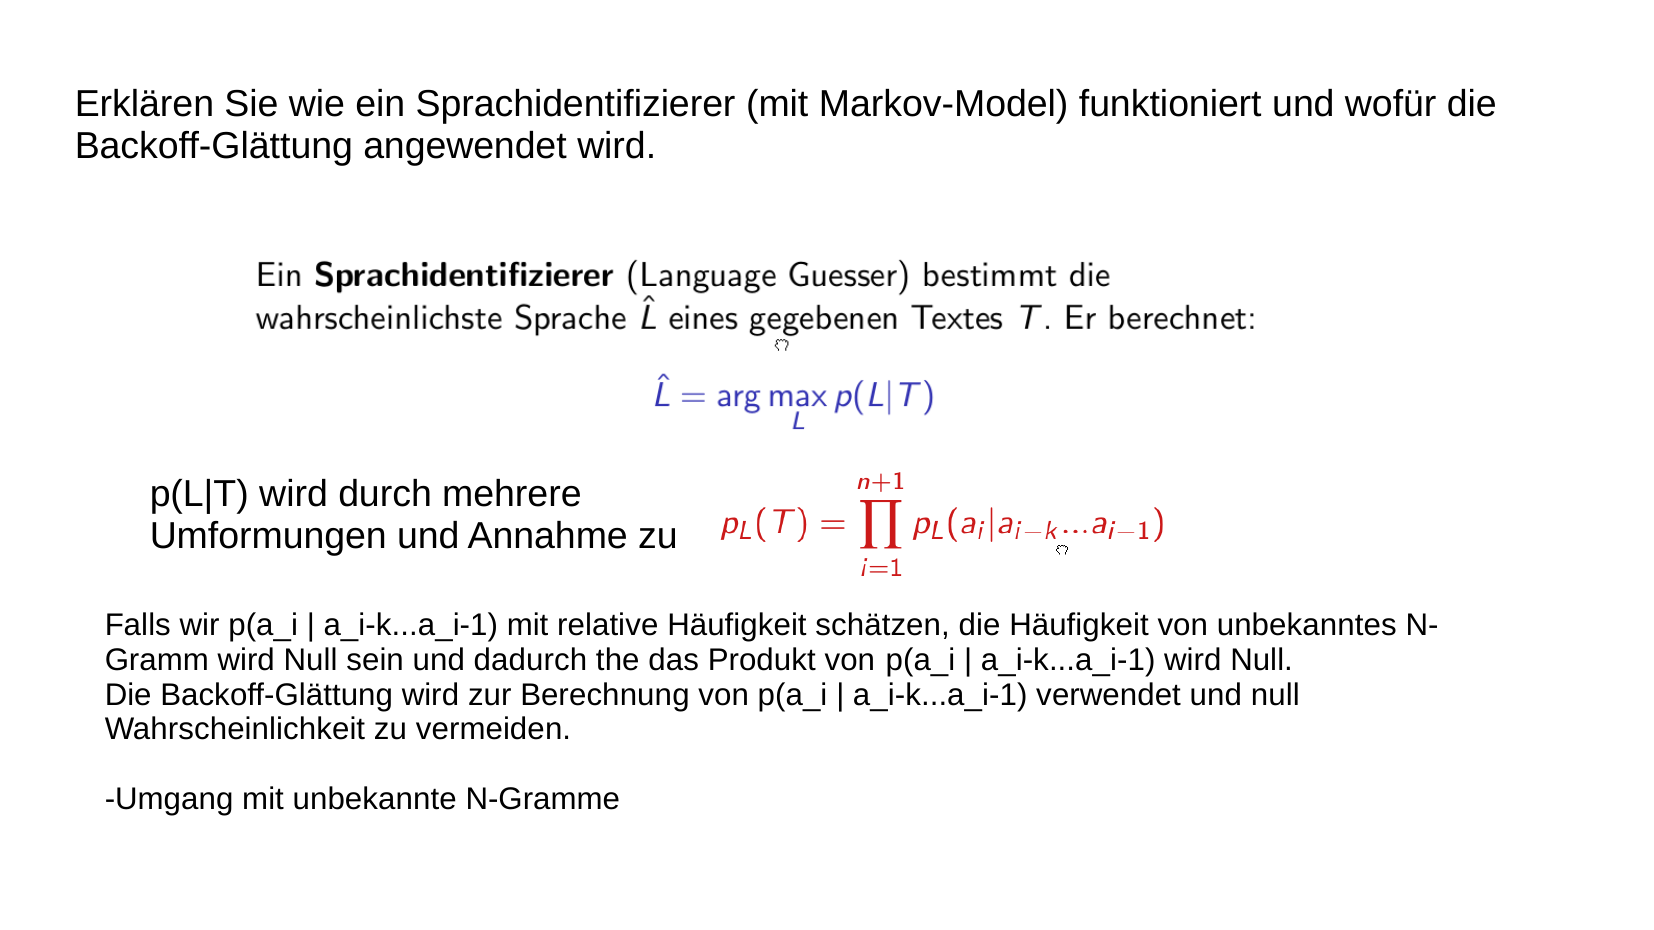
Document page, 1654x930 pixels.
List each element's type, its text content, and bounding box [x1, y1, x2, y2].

text_box Falls wir p(a_i | a_i-k...a_i-1) mit relative Häufigkeit schätzen, die Häufigkeit von unbekanntes N-Gramm wird Null sein und dadurch the das Produkt von p(a_i | a_i-k...a_i-1) wird Null. Die Backoff-Glättung wird zur Berechnung von p(a_i | a_i-k...a_i-1) verwendet und null Wahrscheinlichkeit zu vermeiden. -Umgang mit unbekannte N-Gramme [90, 600, 1486, 893]
picture [240, 216, 1292, 600]
text_box Erklären Sie wie ein Sprachidentifizierer (mit Markov-Model) funktioniert und wofür die Backoff-Glättung angewendet wird. [60, 75, 1591, 174]
text_box p(L|T) wird durch mehrere Umformungen und Annahme zu [135, 465, 841, 564]
